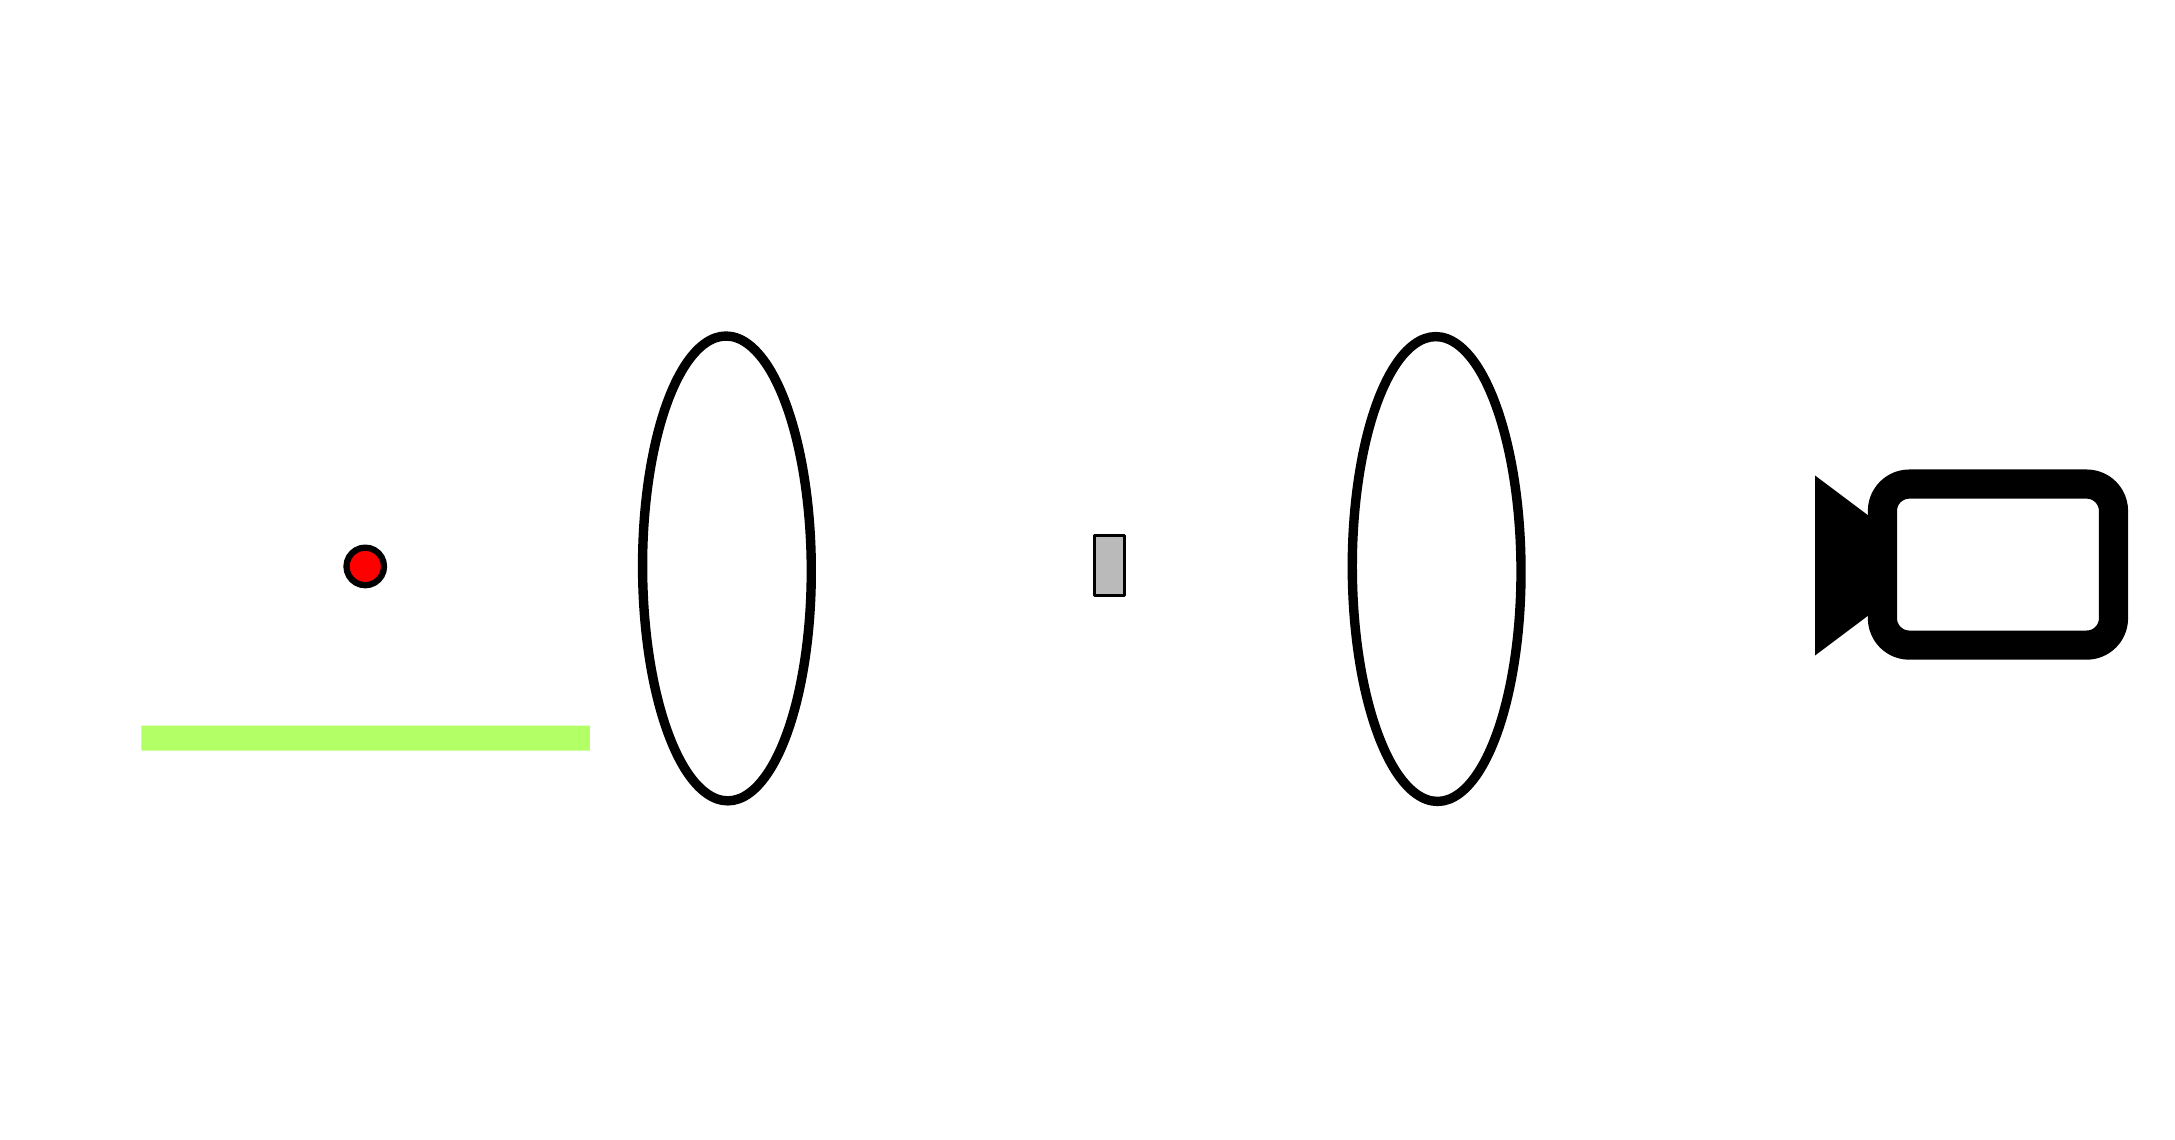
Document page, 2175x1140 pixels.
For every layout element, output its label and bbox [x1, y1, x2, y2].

text_box [346, 547, 385, 586]
text_box [1815, 475, 1876, 656]
text_box [1882, 484, 2114, 646]
text_box [1352, 336, 1522, 802]
text_box [1094, 535, 1125, 596]
text_box [642, 336, 812, 801]
